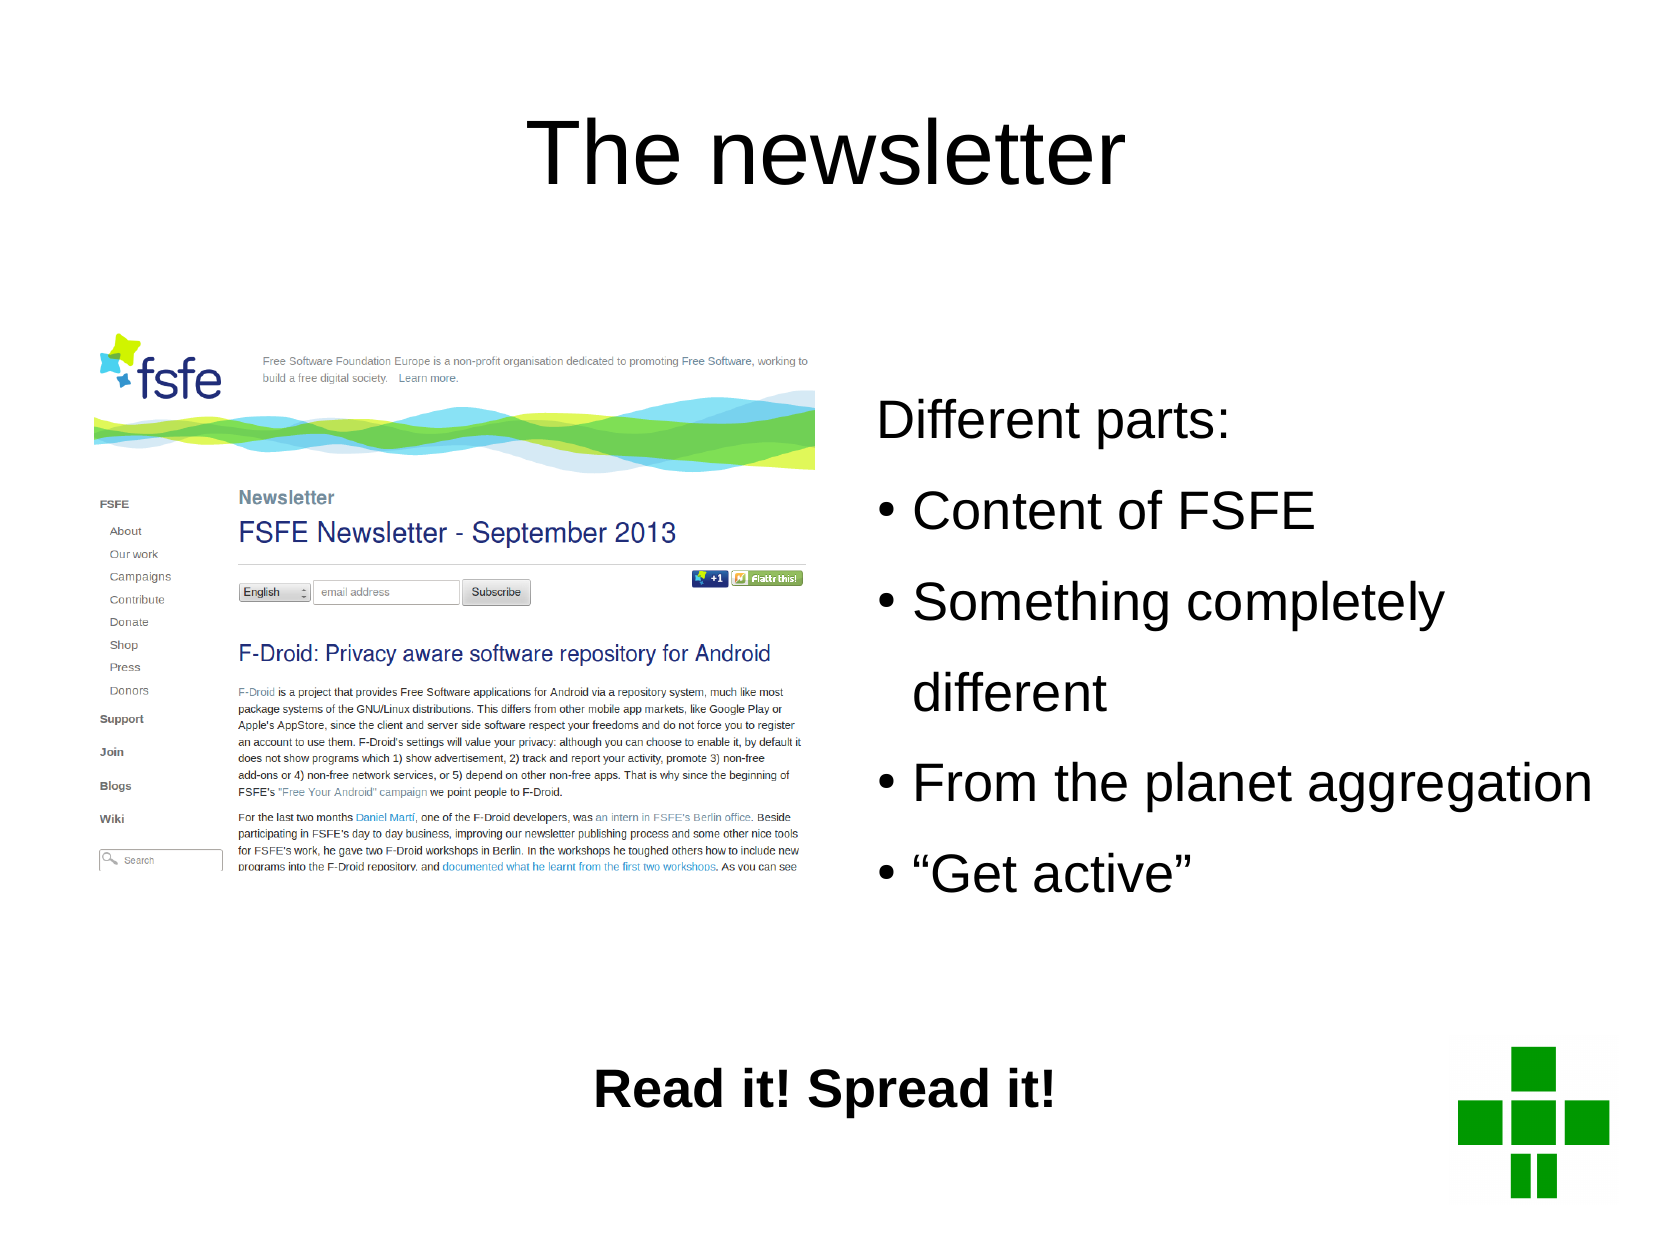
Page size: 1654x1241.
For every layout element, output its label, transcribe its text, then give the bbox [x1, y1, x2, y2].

picture [1449, 1075, 1619, 1205]
text_box Different parts: Content of FSFE Something completely different From the planet aggregation “Get active” [862, 200, 1630, 1075]
title The newsletter [82, 49, 1571, 257]
picture [94, 330, 815, 871]
text_box Read it! Spread it! [578, 1051, 1583, 1127]
